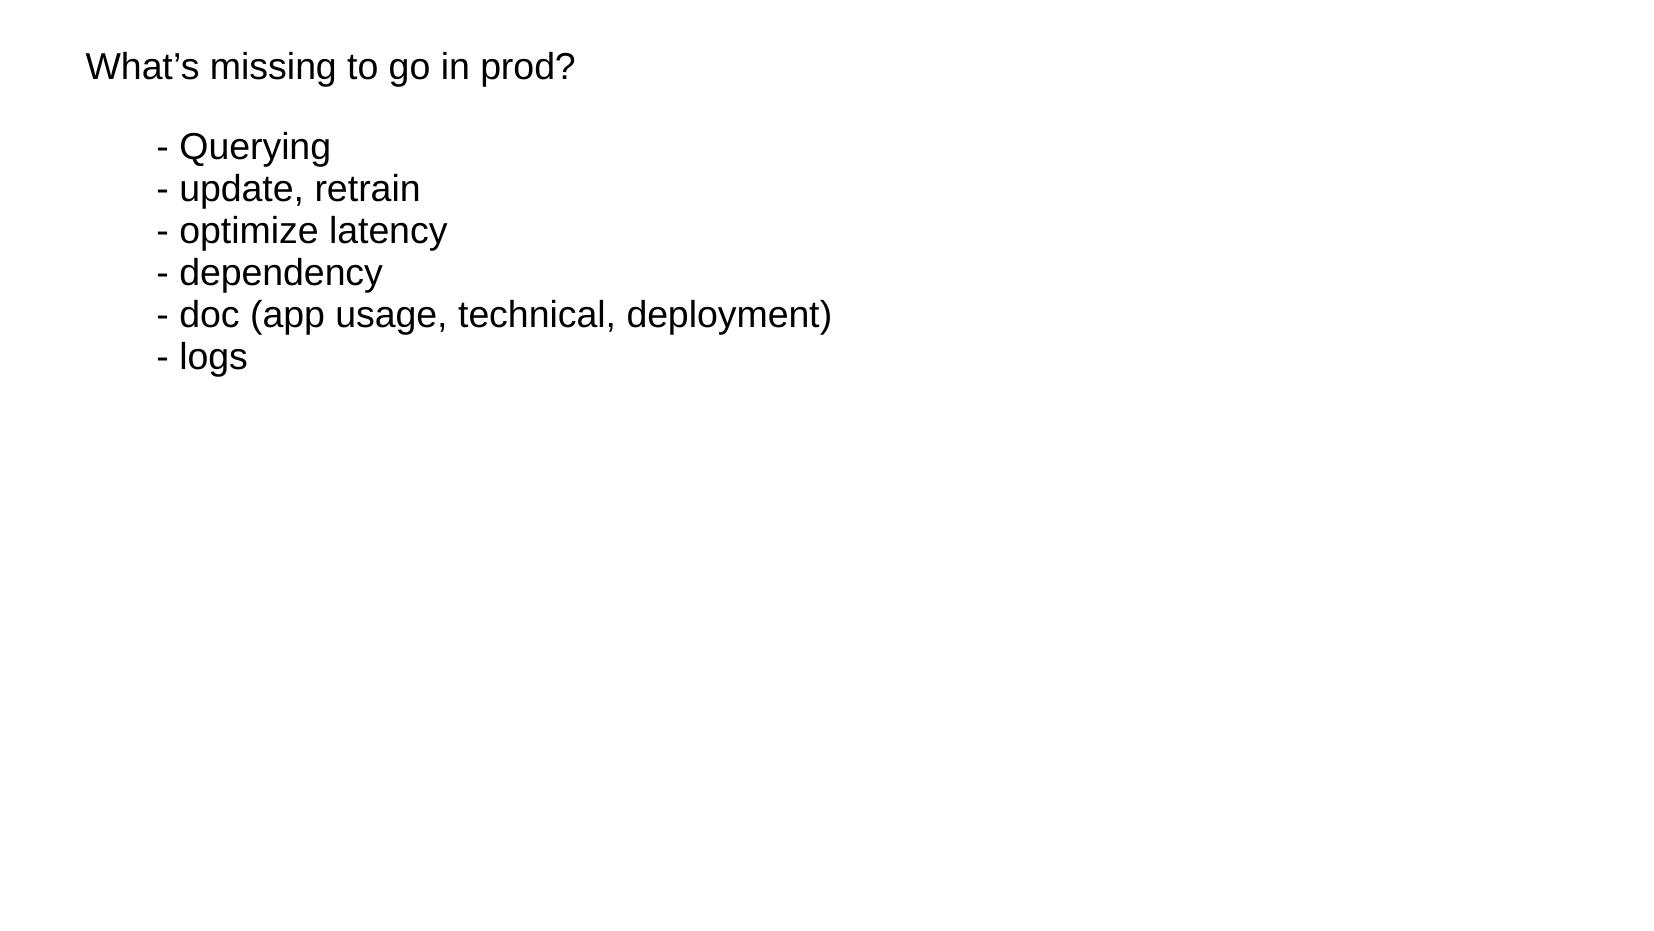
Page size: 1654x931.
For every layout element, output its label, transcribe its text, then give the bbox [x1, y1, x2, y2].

text_box What’s missing to go in prod? [70, 37, 650, 179]
text_box - Querying - update, retrain - optimize latency - dependency - doc (app usage, technical, deployment) - logs [141, 118, 957, 385]
